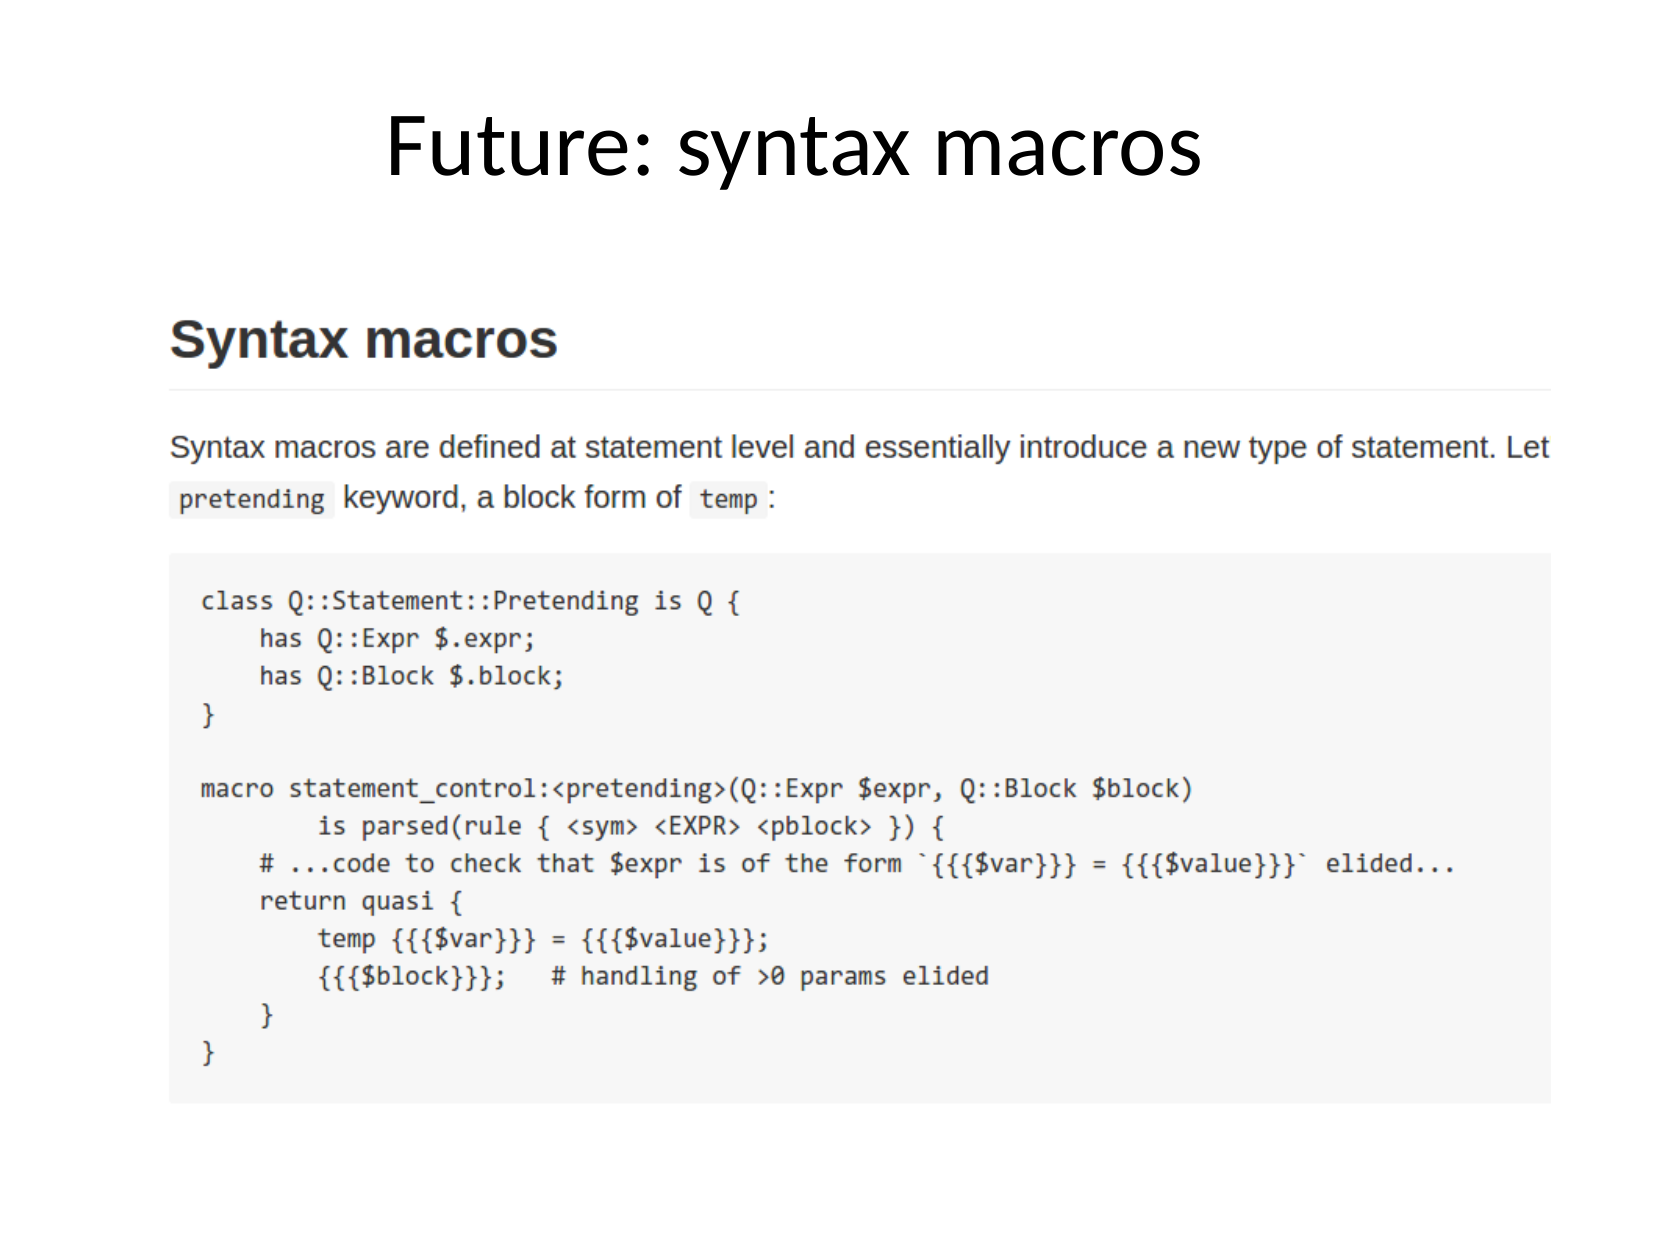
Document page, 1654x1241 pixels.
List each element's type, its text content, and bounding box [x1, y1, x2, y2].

title Future: syntax macros [60, 49, 1531, 257]
picture [135, 308, 1551, 1111]
